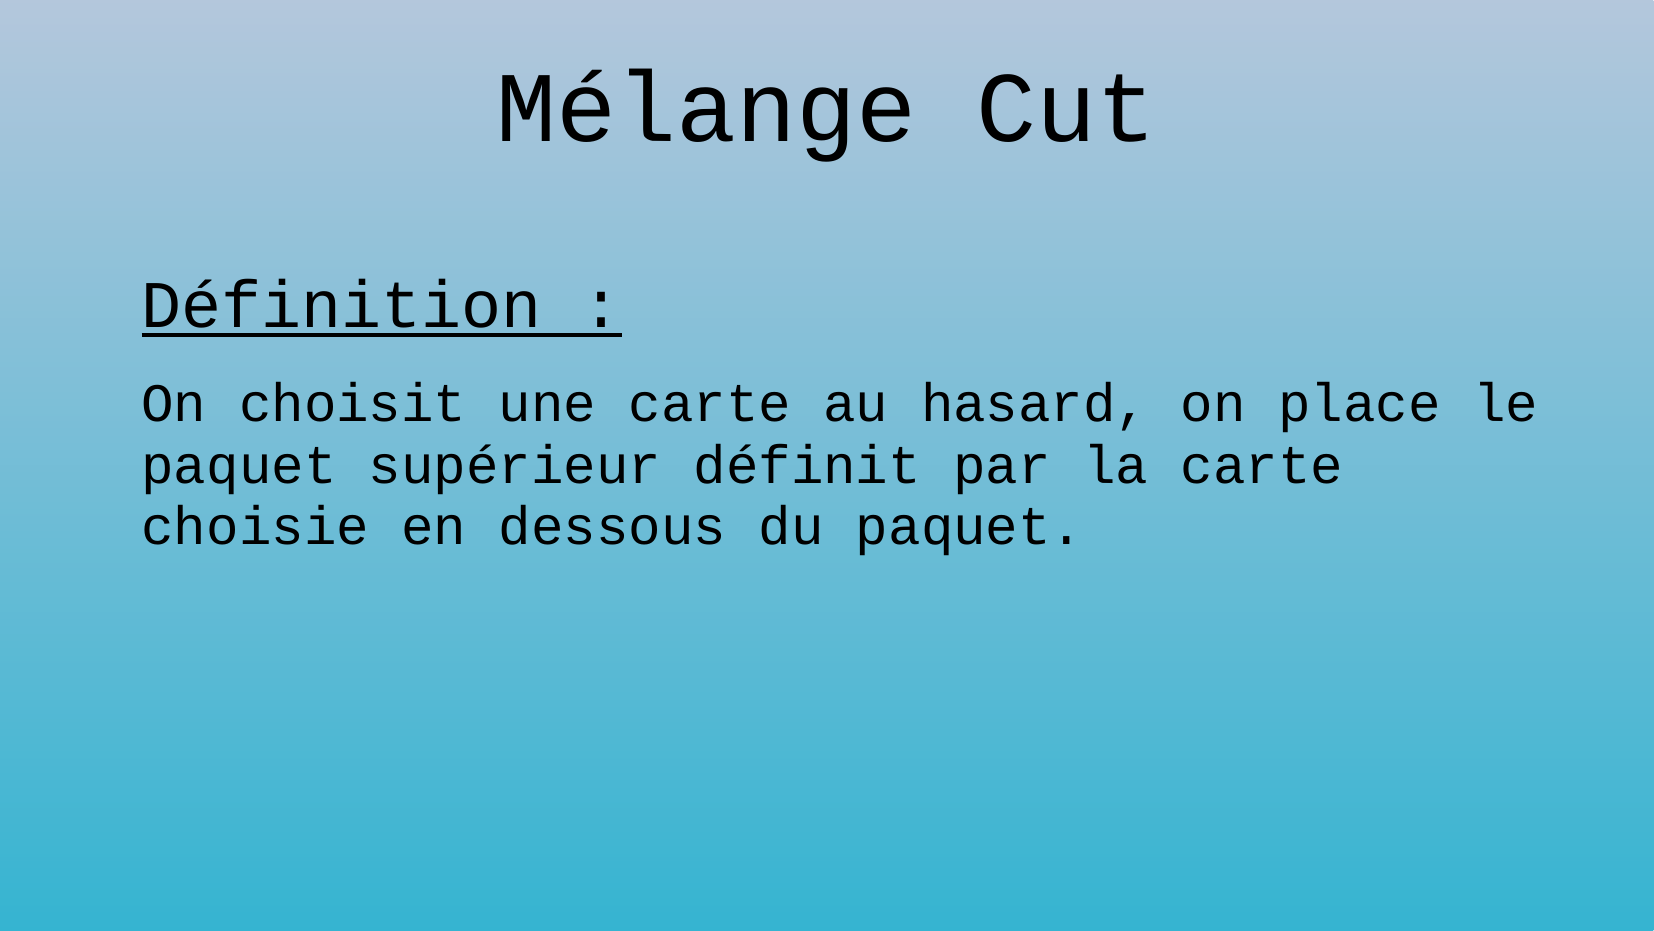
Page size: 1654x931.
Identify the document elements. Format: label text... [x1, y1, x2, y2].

title Mélange Cut [82, 37, 1571, 193]
list Définition : On choisit une carte au hasard, on place le paquet supérieur définit par la carte choisie en dessous du paquet. [70, 271, 1559, 812]
